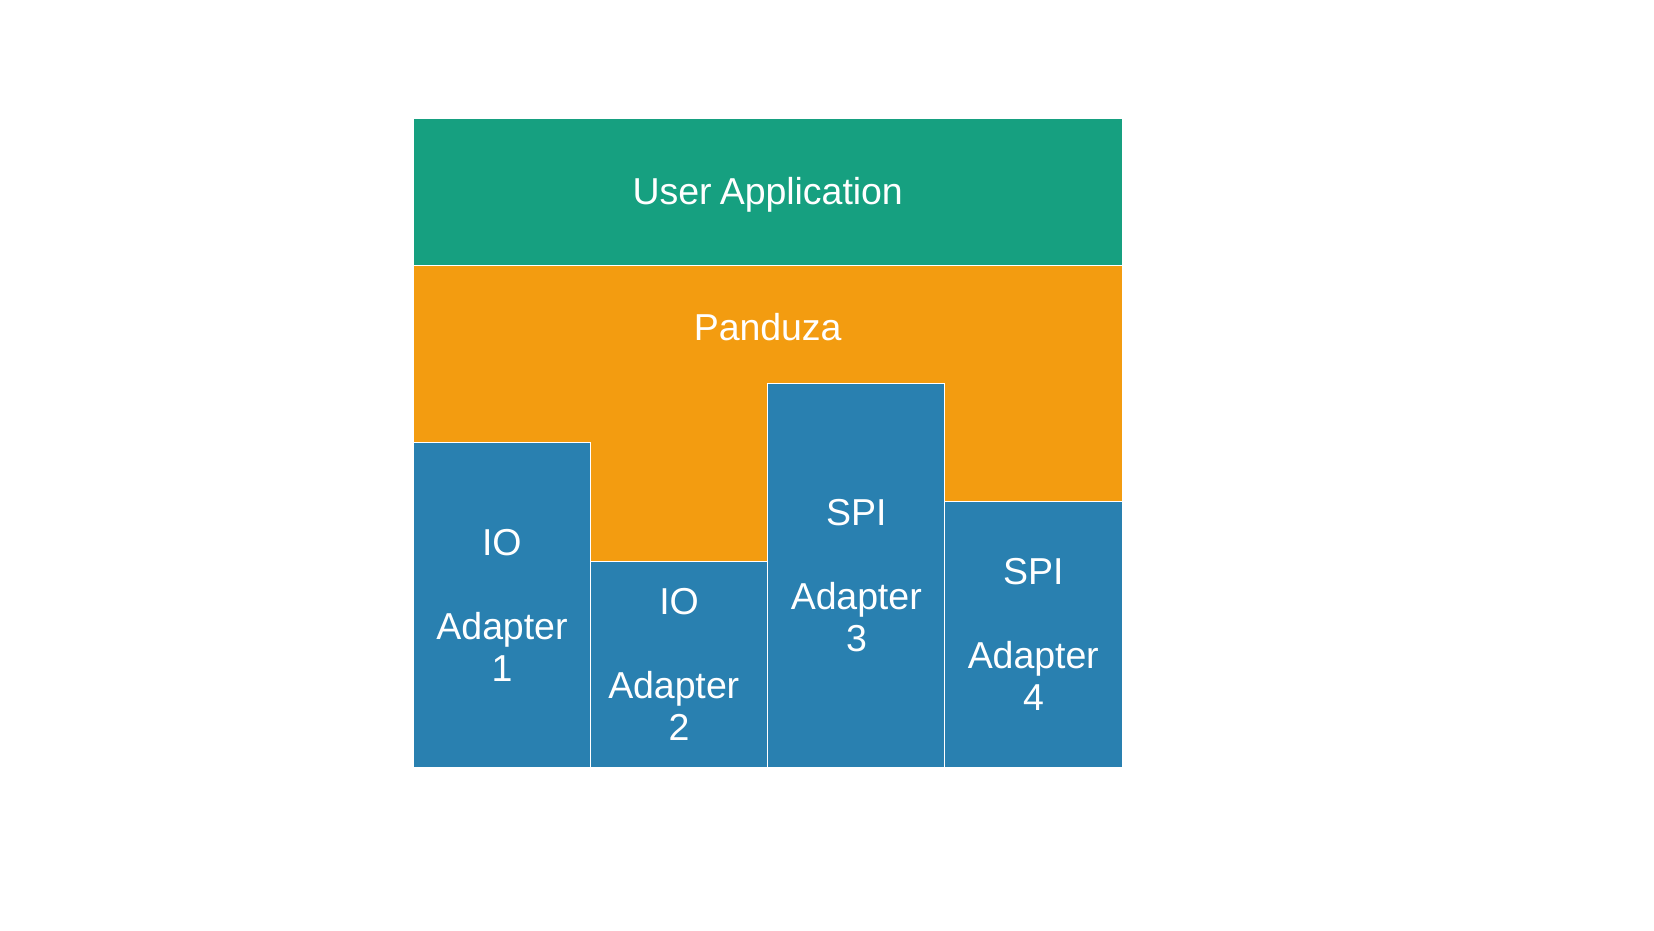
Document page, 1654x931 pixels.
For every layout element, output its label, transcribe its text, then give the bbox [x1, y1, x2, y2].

text_box User Application [413, 118, 1123, 266]
text_box Panduza [413, 266, 1123, 561]
text_box IO Adapter 1 [413, 442, 591, 768]
text_box SPI Adapter 4 [944, 501, 1123, 768]
text_box IO Adapter 2 [590, 561, 767, 768]
text_box SPI Adapter 3 [767, 383, 945, 768]
